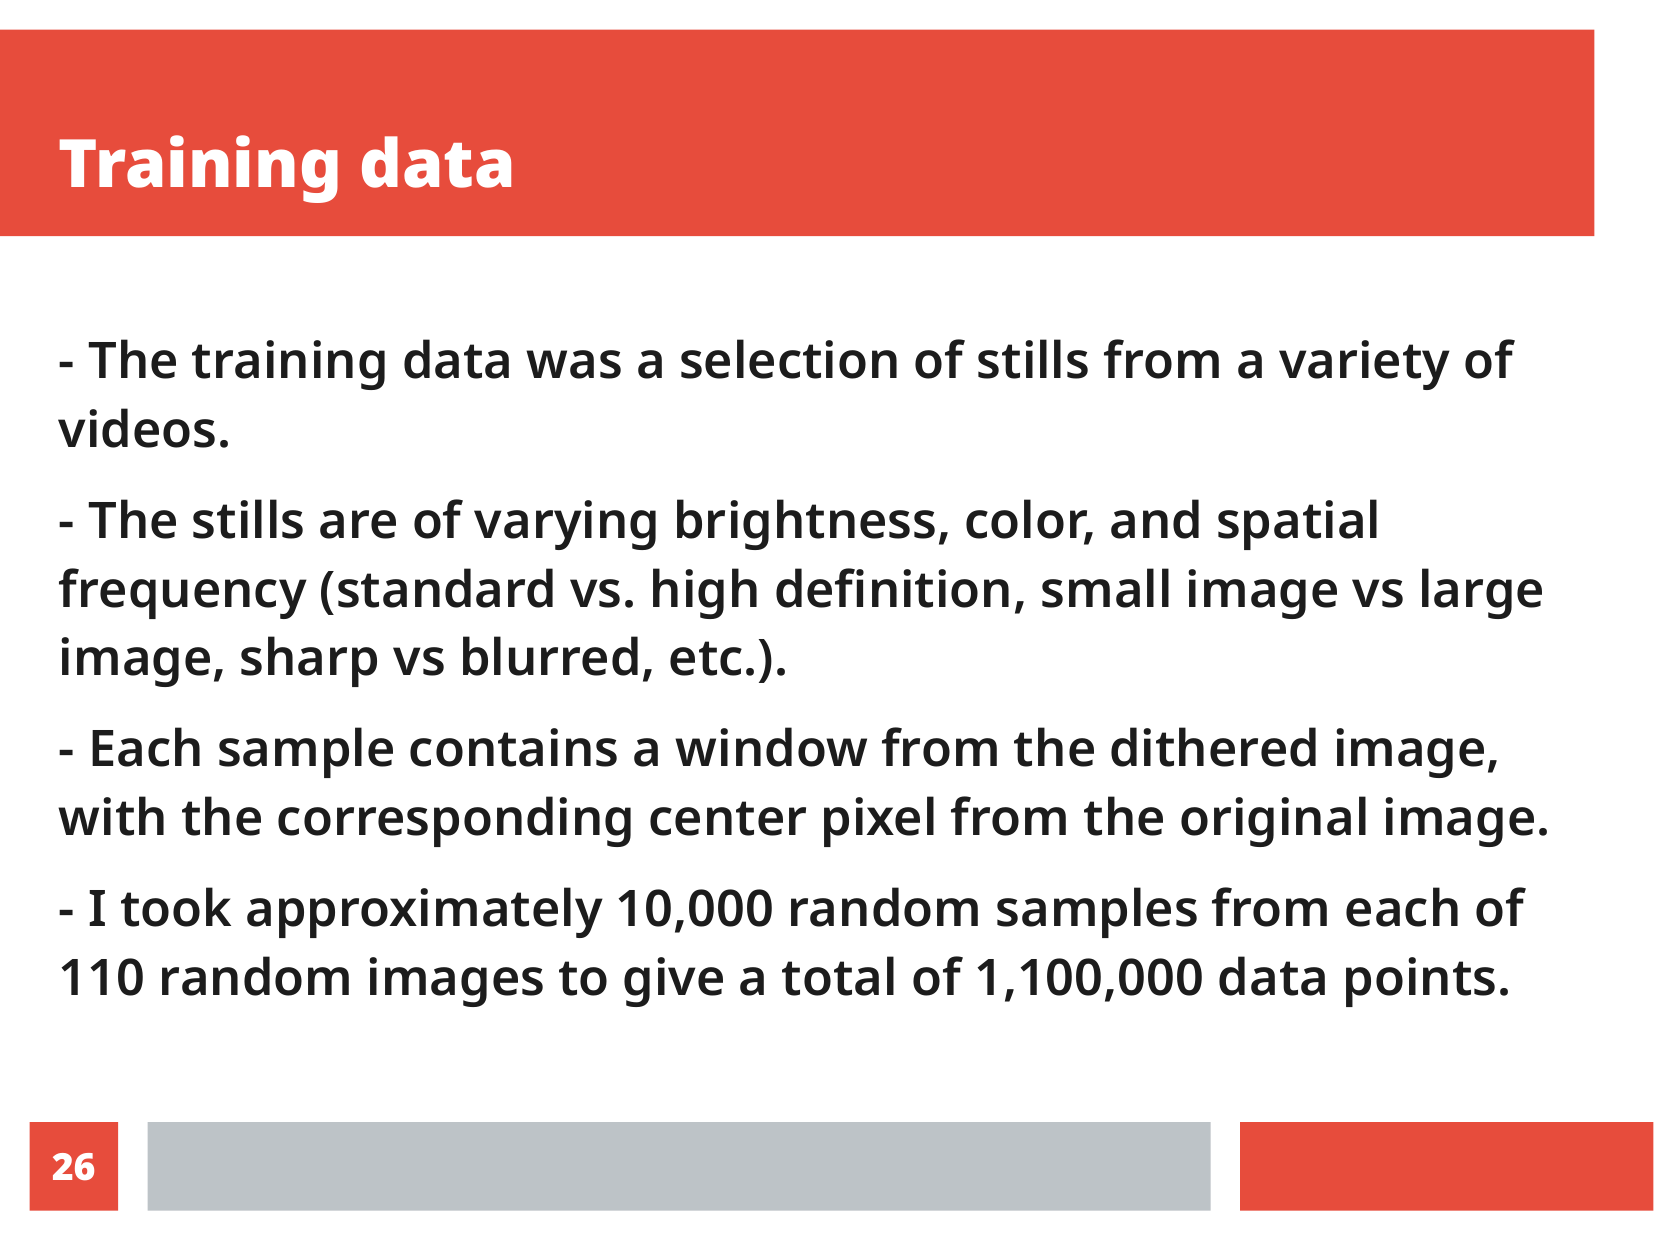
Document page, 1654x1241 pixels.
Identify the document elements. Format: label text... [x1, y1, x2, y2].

title Training data [59, 59, 1595, 207]
list - The training data was a selection of stills from a variety of videos. - The stills are of varying brightness, color, and spatial frequency (standard vs. high definition, small image vs large image, sharp vs blurred, etc.). - Each sample contains a window from the dithered image, with the corresponding center pixel from the original image. - I took approximately 10,000 random samples from each of 110 random images to give a total of 1,100,000 data points. [59, 324, 1565, 1093]
